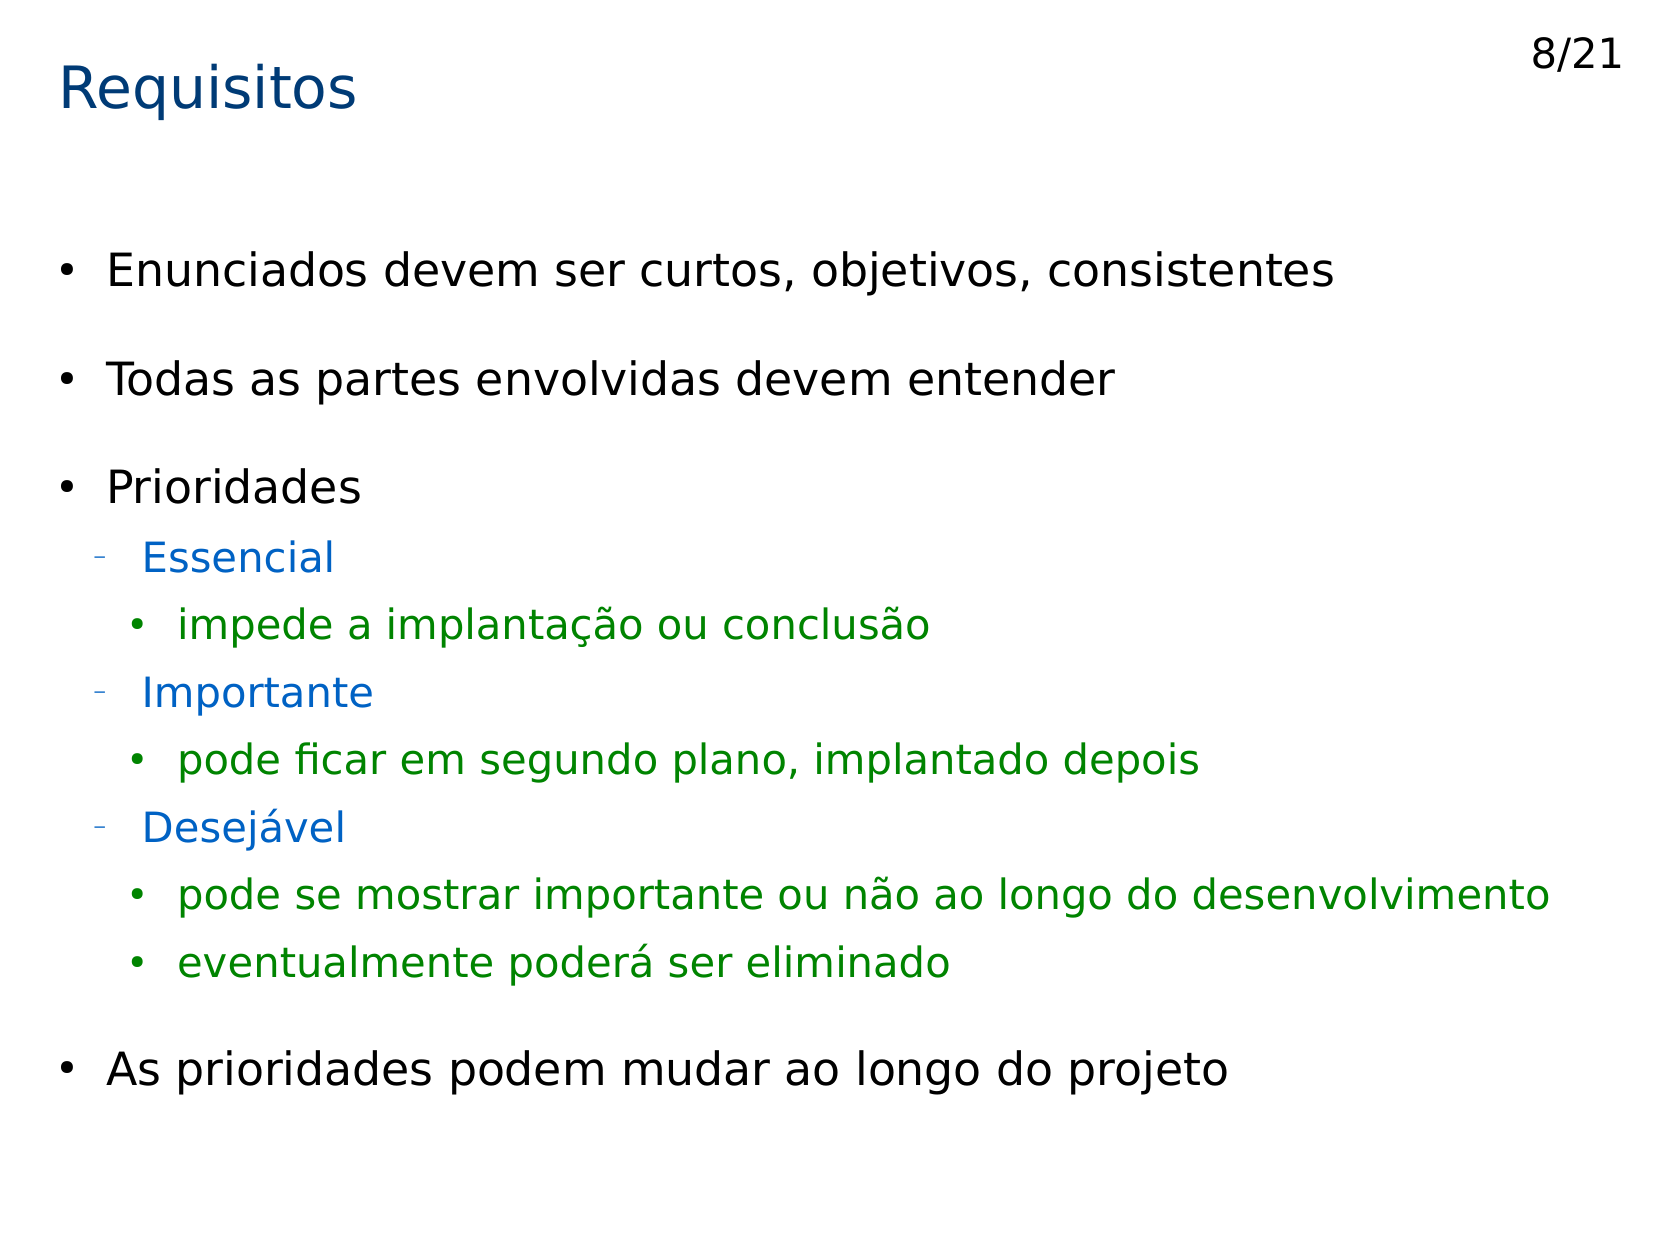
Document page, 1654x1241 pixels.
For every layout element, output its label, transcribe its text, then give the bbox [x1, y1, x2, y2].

title Requisitos [59, 29, 1506, 148]
list Enunciados devem ser curtos, objetivos, consistentes Todas as partes envolvidas devem entender Prioridades Essencial impede a implantação ou conclusão Importante pode ficar em segundo plano, implantado depois Desejável pode se mostrar importante ou não ao longo do desenvolvimento eventualmente poderá ser eliminado As prioridades podem mudar ao longo do projeto [59, 236, 1595, 1211]
